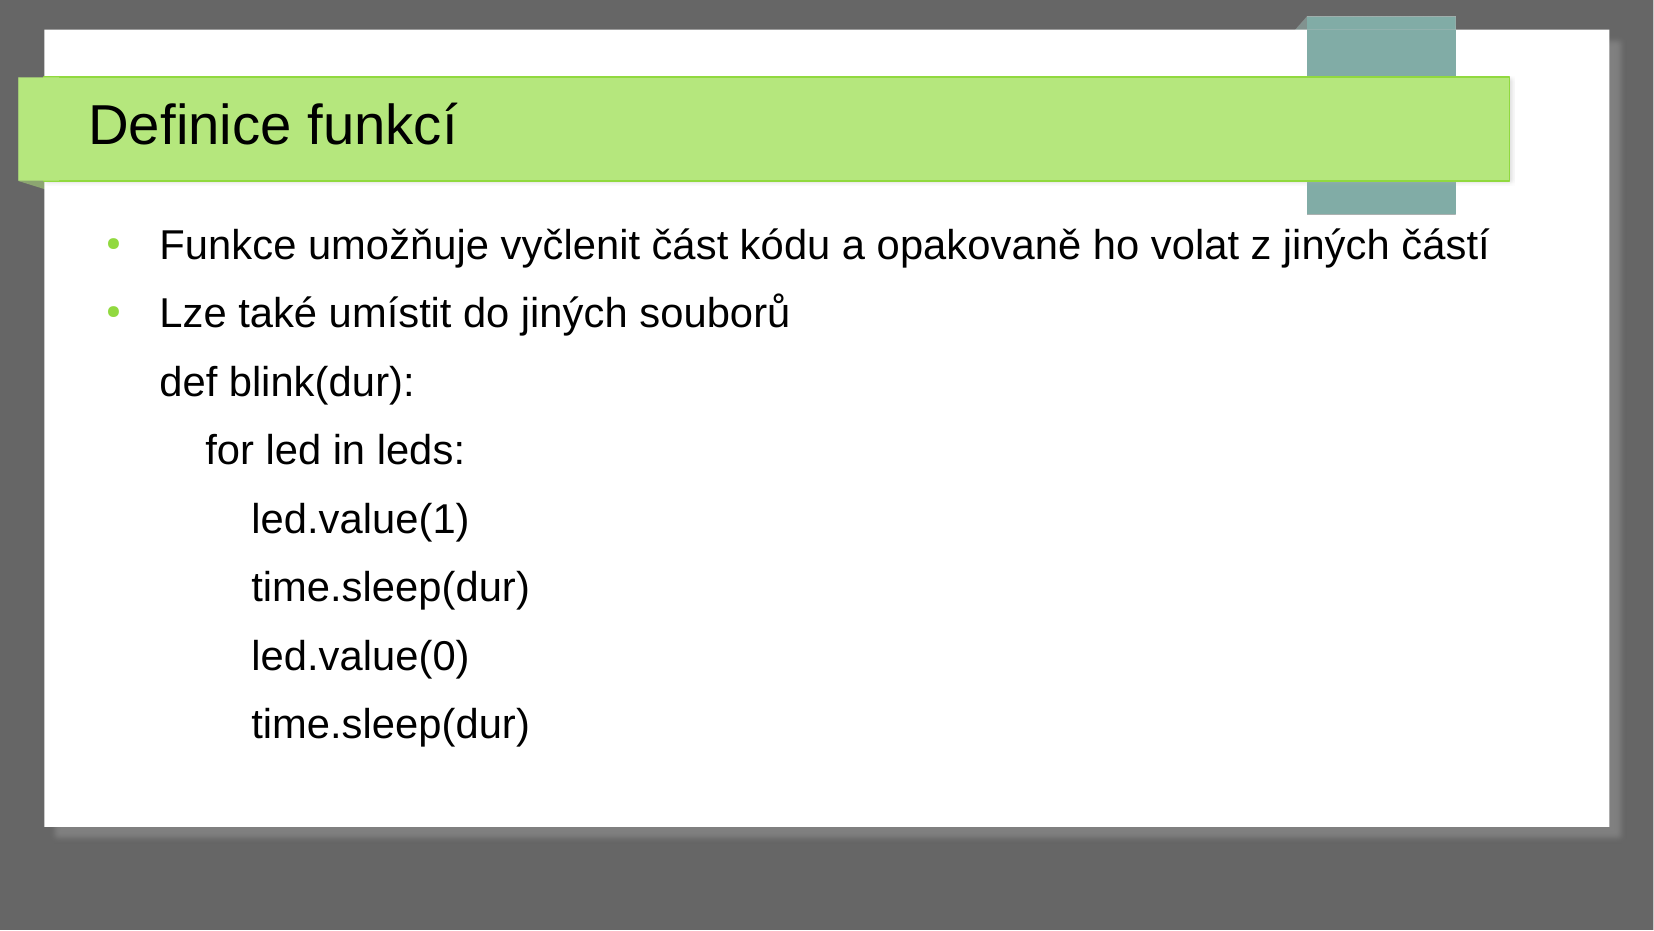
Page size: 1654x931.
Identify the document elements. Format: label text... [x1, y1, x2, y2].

list Funkce umožňuje vyčlenit část kódu a opakovaně ho volat z jiných částí Lze také umístit do jiných souborů def blink(dur): for led in leds: led.value(1) time.sleep(dur) led.value(0) time.sleep(dur) [88, 221, 1565, 813]
title Definice funkcí [88, 73, 1506, 178]
